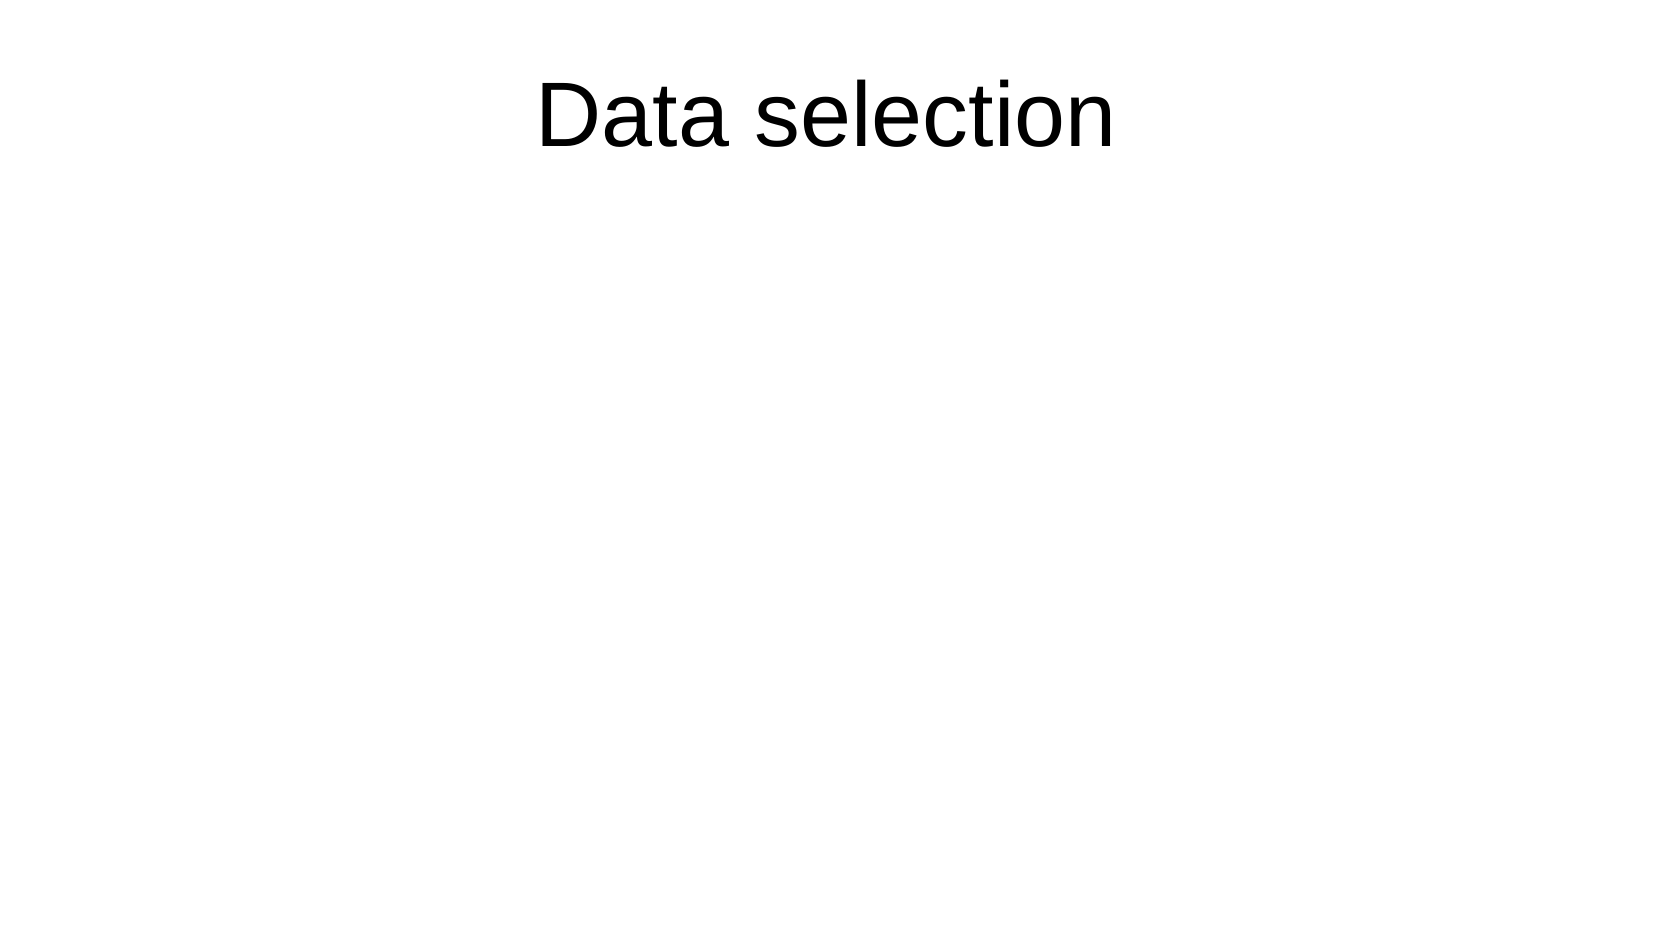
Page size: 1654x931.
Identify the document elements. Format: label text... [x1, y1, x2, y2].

title Data selection [82, 37, 1571, 193]
